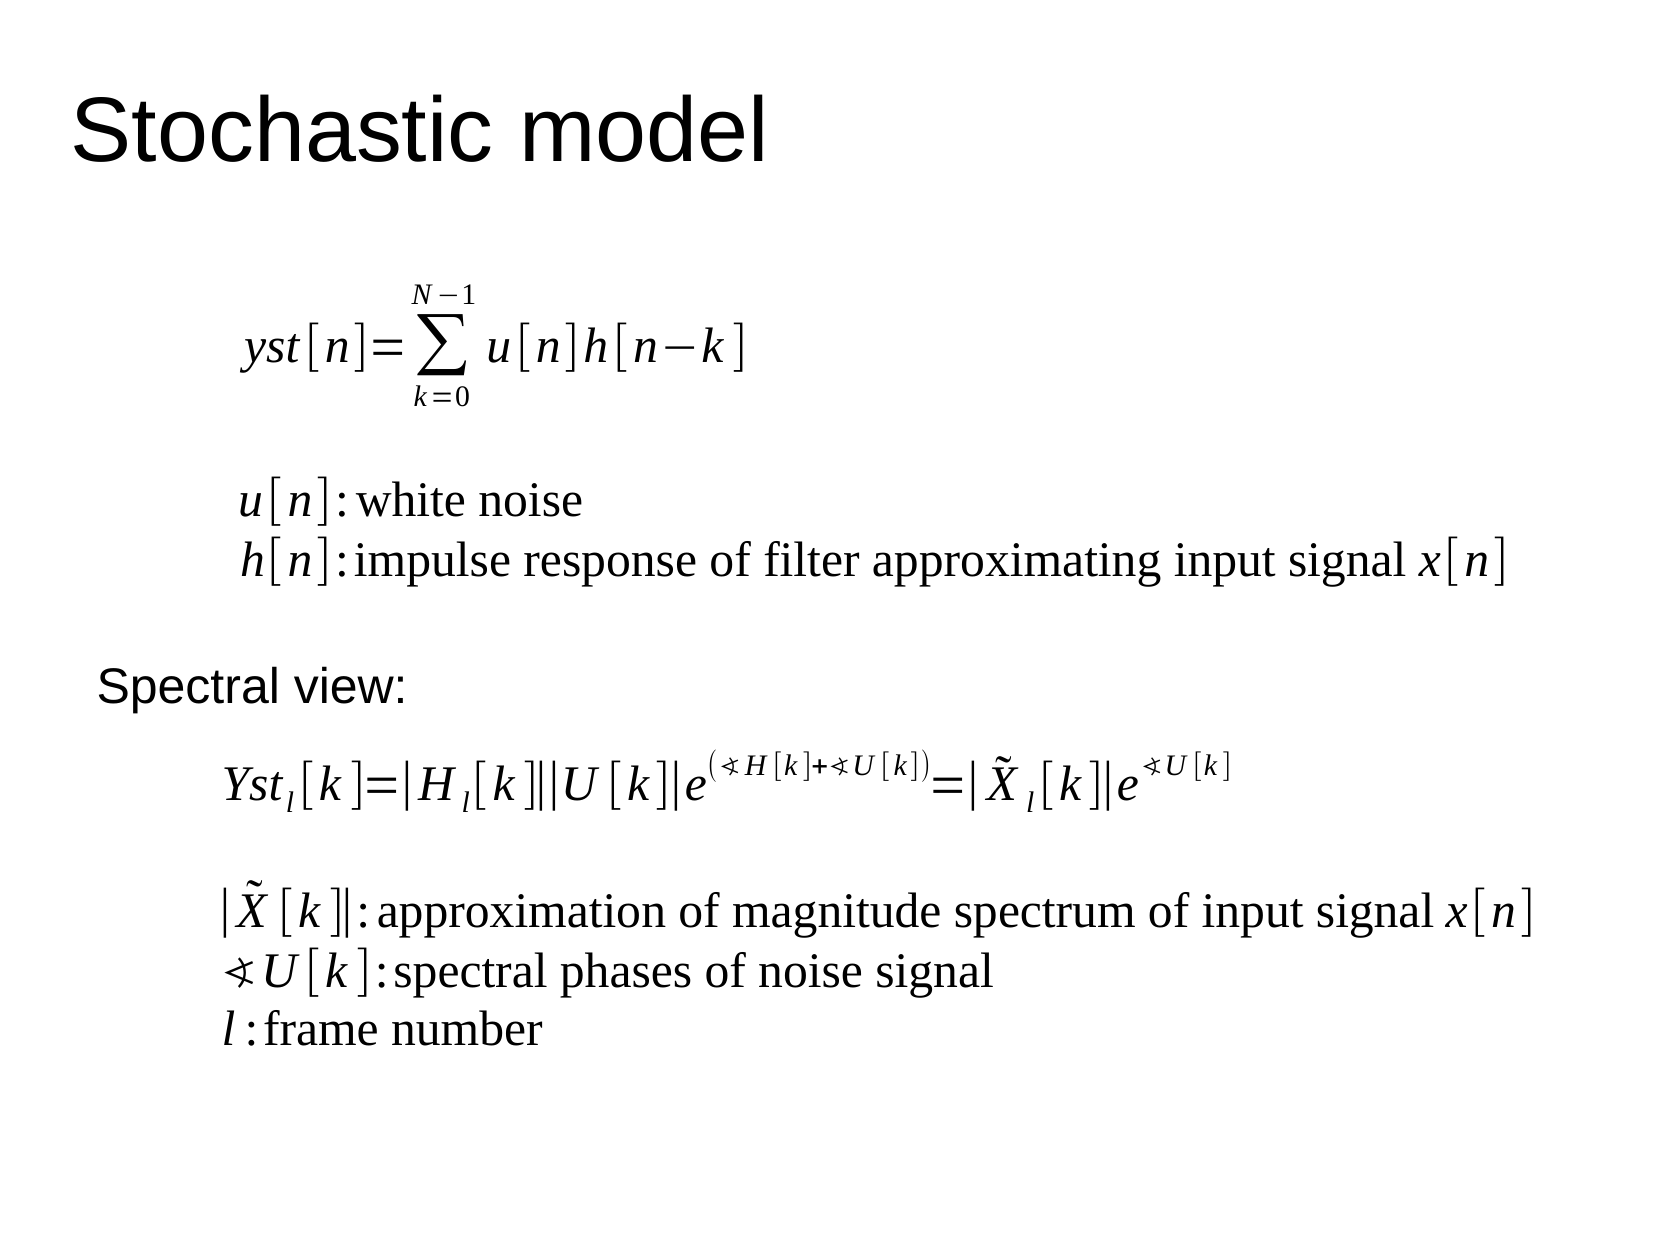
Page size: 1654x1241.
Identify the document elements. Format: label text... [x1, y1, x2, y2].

chart [231, 277, 1514, 646]
title Stochastic model [70, 25, 1559, 233]
chart [209, 748, 1541, 1114]
text_box Spectral view: [81, 651, 1533, 722]
